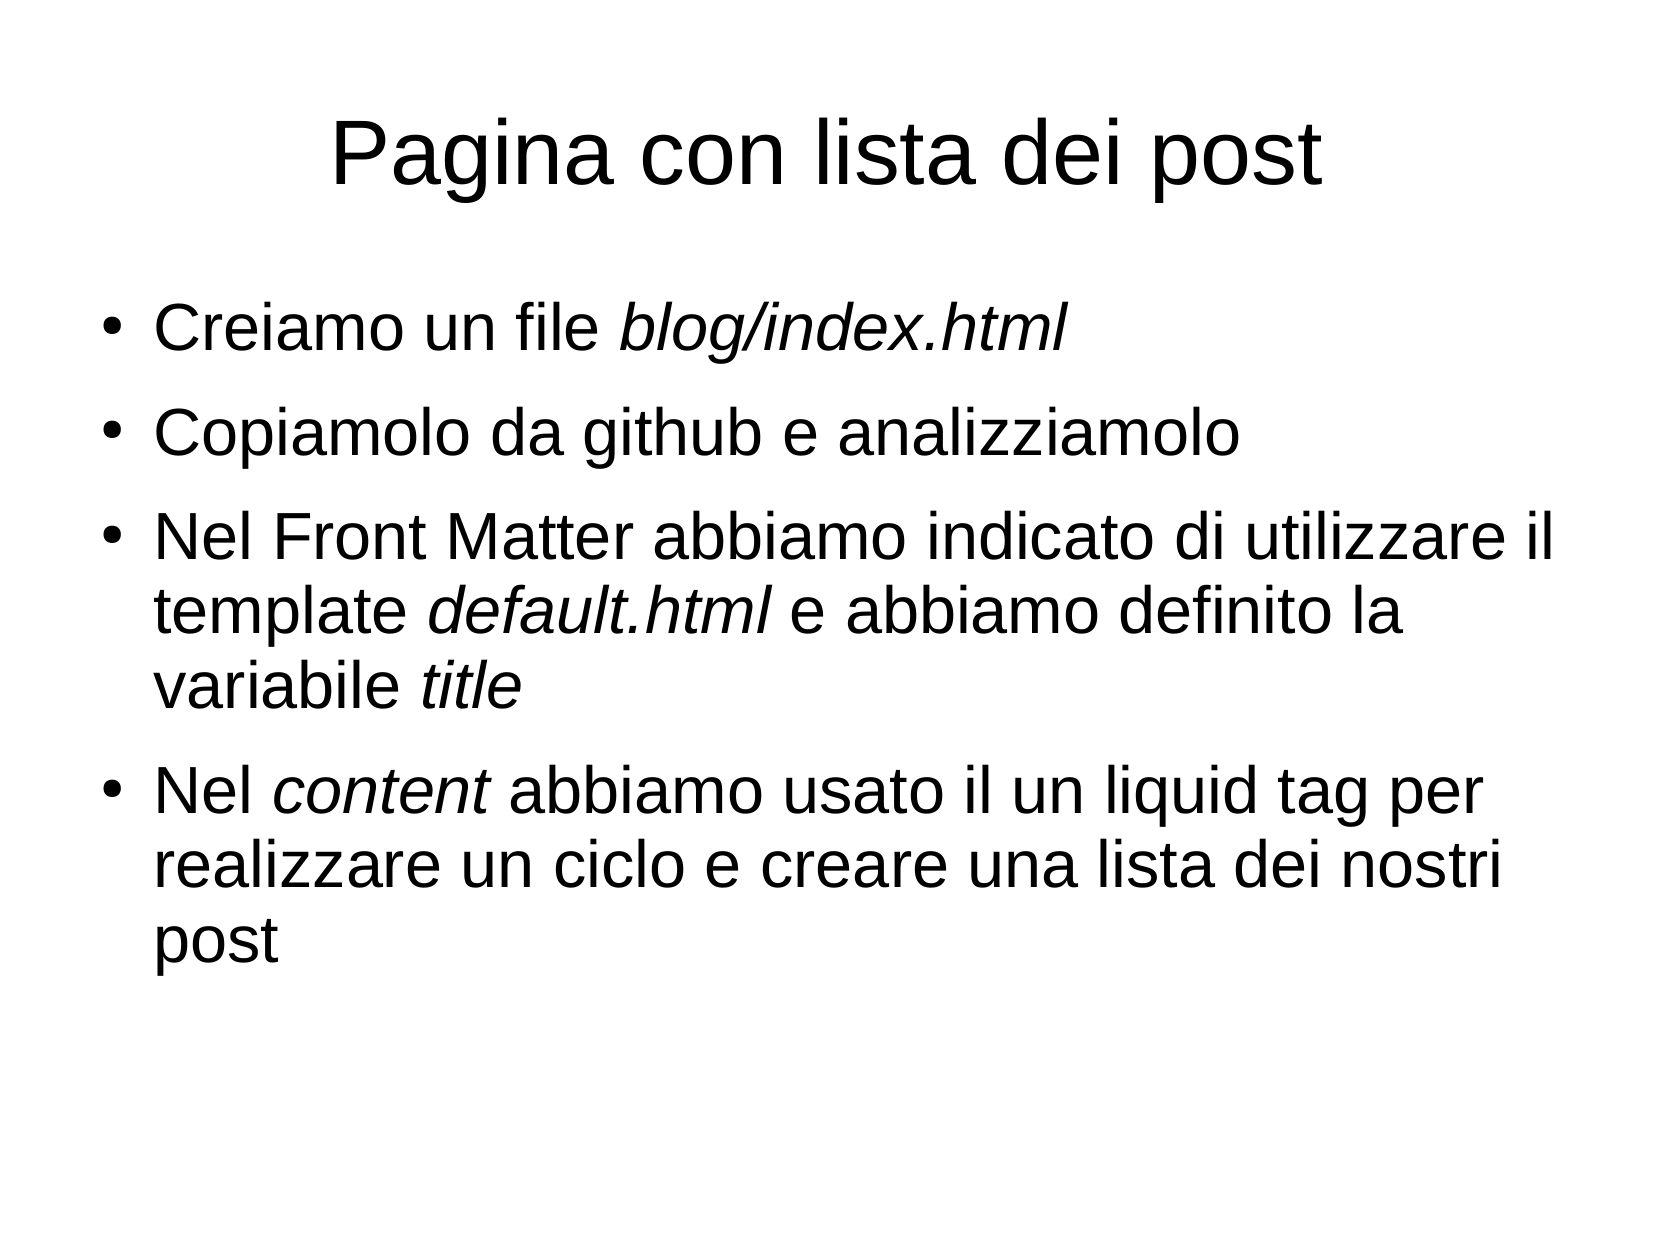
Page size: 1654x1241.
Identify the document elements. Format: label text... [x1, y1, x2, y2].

title Pagina con lista dei post [82, 49, 1571, 257]
list Creiamo un file blog/index.html Copiamolo da github e analizziamolo Nel Front Matter abbiamo indicato di utilizzare il template default.html e abbiamo definito la variabile title Nel content abbiamo usato il un liquid tag per realizzare un ciclo e creare una lista dei nostri post [82, 290, 1571, 1010]
